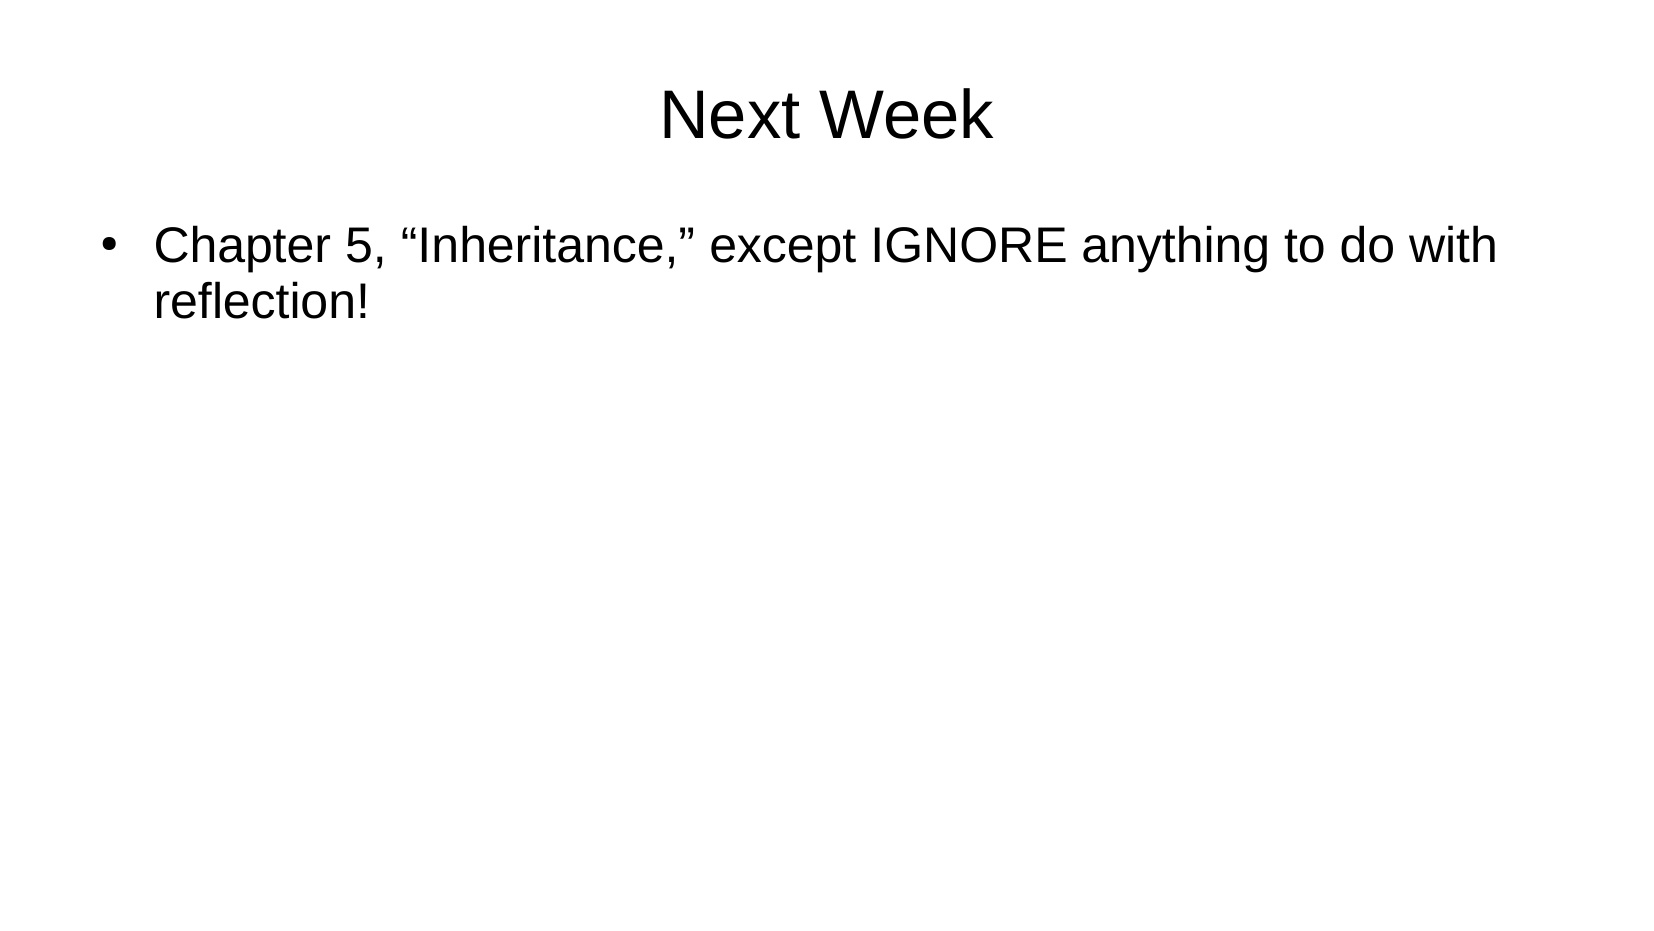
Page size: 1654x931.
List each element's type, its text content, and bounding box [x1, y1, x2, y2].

title Next Week [82, 37, 1571, 193]
list Chapter 5, “Inheritance,” except IGNORE anything to do with reflection! [82, 217, 1571, 758]
